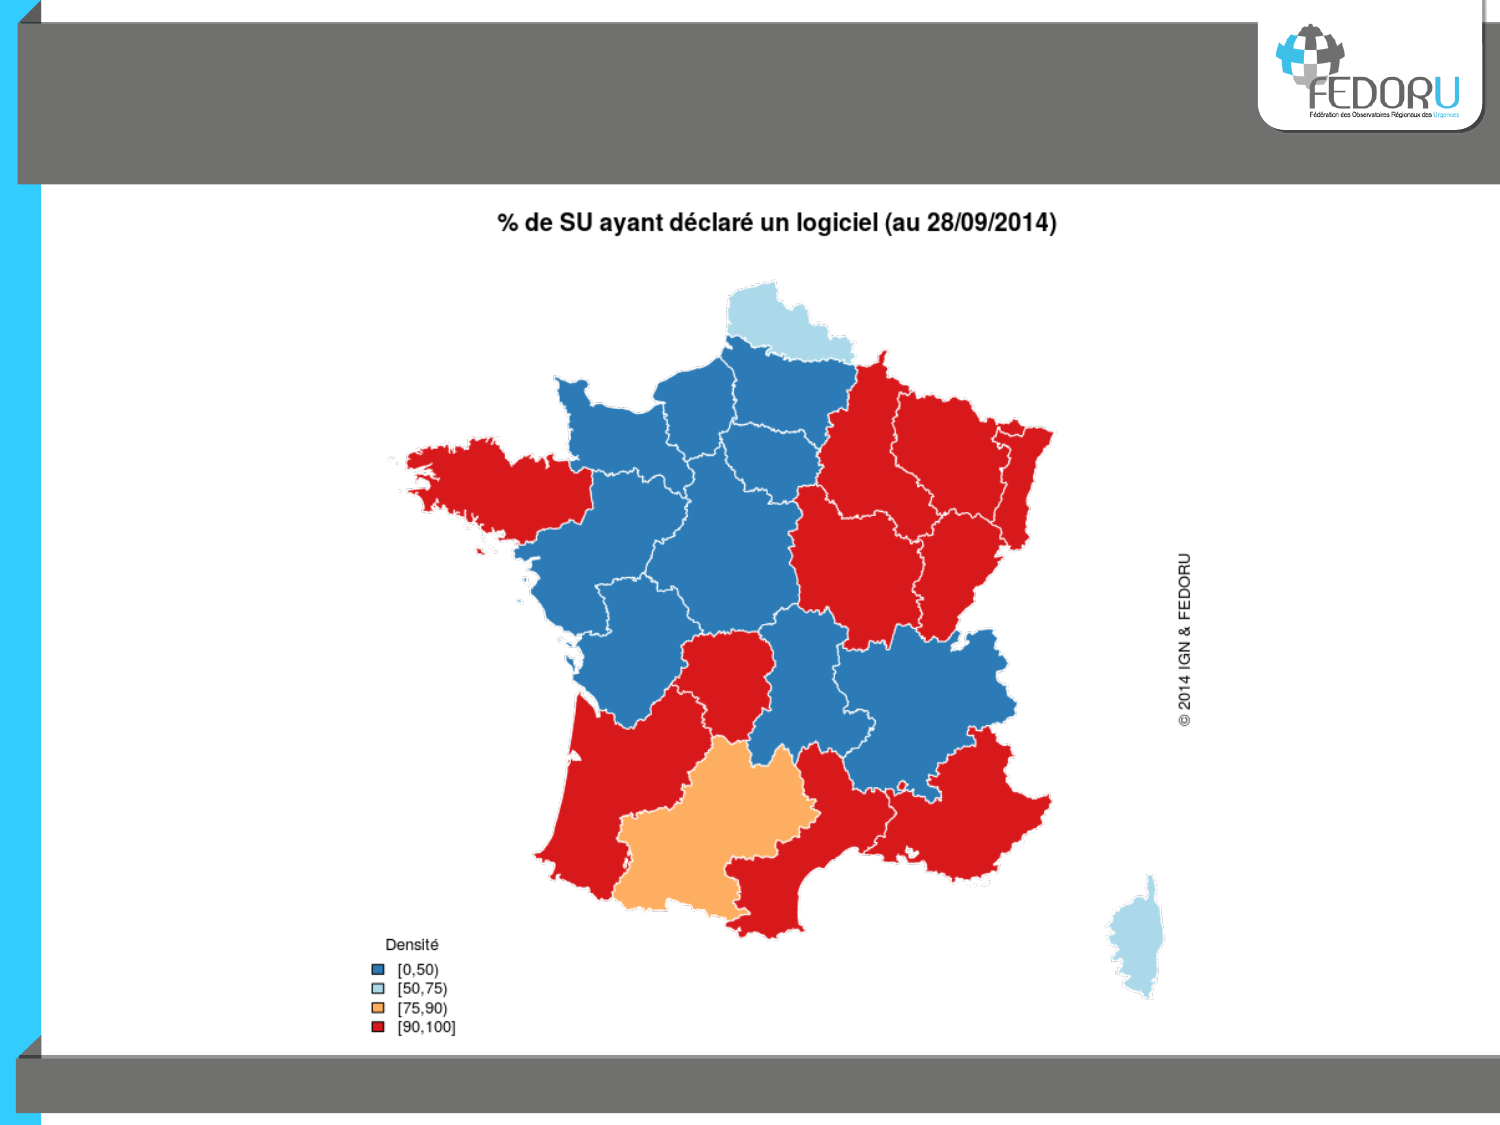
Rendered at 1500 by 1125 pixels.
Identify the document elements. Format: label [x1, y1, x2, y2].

picture [1275, 20, 1459, 118]
picture [358, 210, 1195, 1046]
